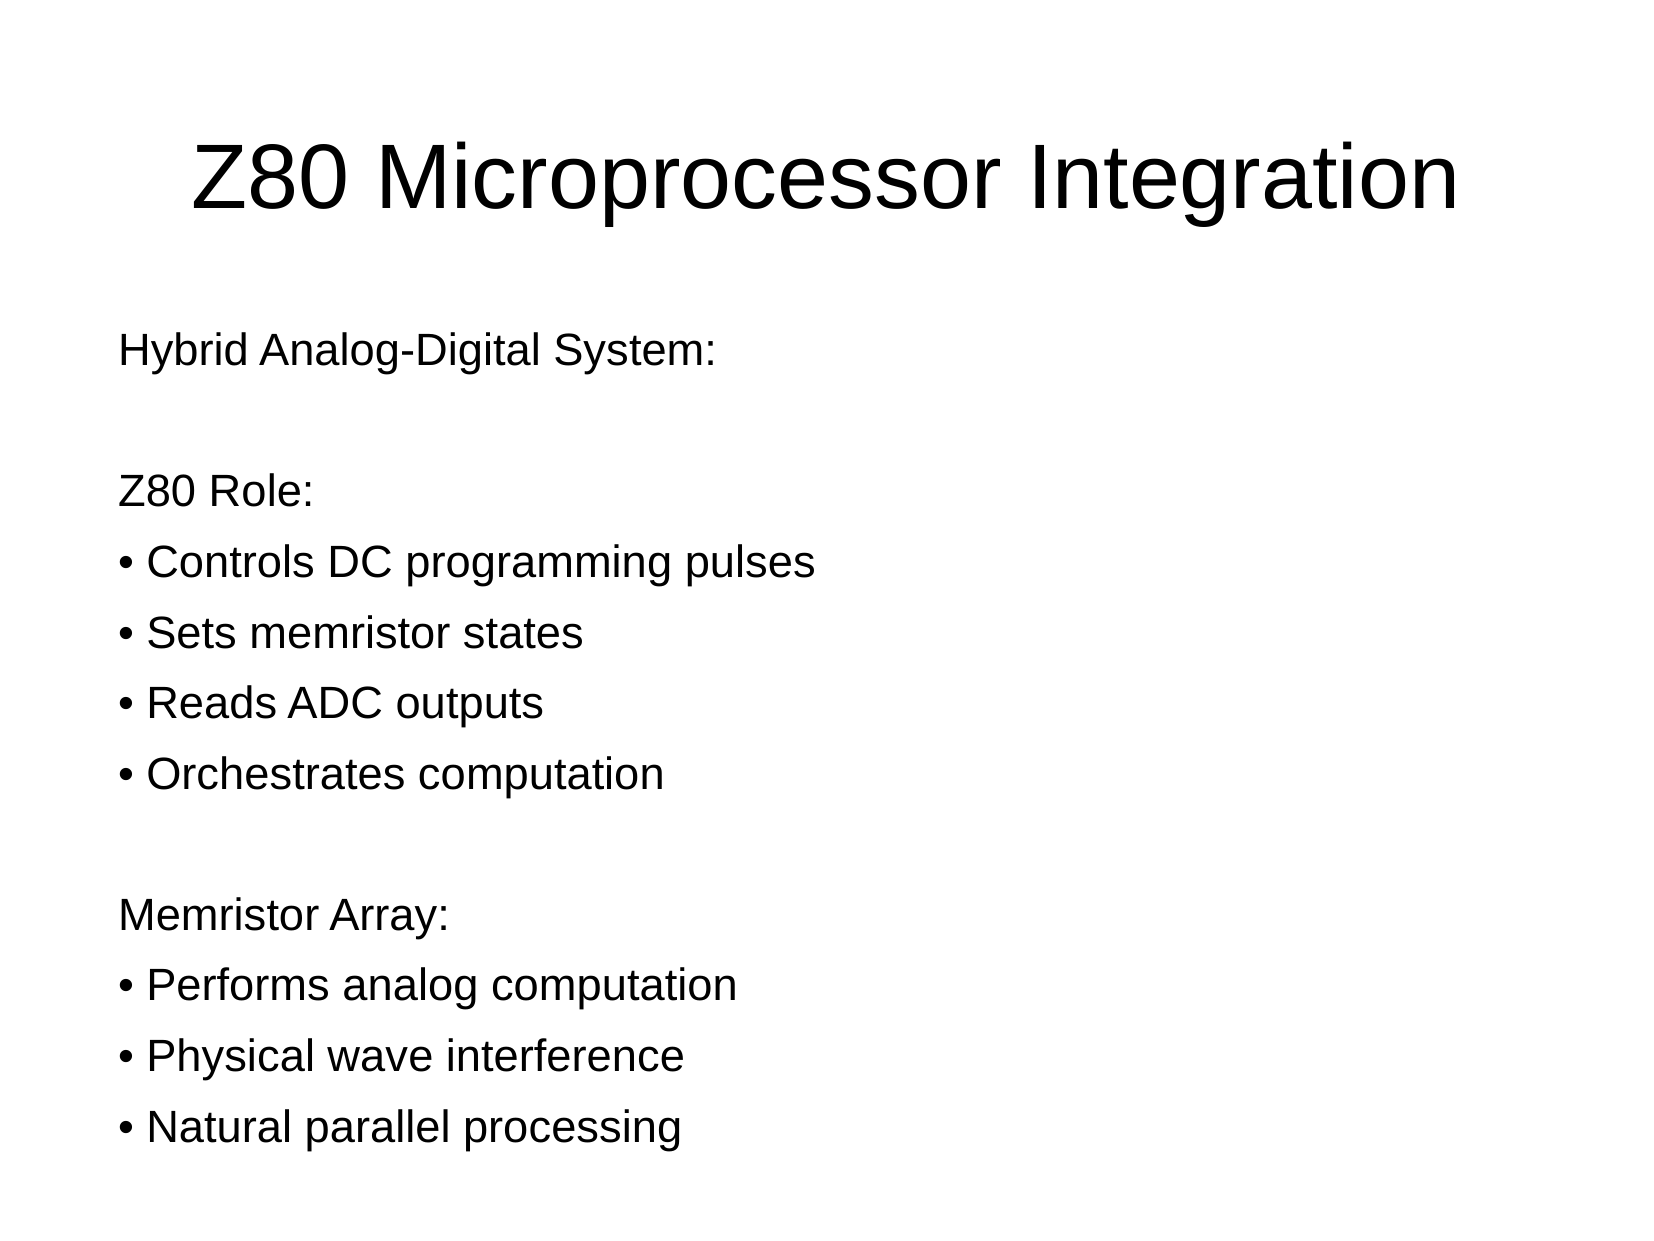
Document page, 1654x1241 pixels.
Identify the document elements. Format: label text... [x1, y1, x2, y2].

list Hybrid Analog-Digital System: Z80 Role: • Controls DC programming pulses • Sets memristor states • Reads ADC outputs • Orchestrates computation Memristor Array: • Performs analog computation • Physical wave interference • Natural parallel processing [118, 324, 1536, 1152]
title Z80 Microprocessor Integration [118, 88, 1536, 266]
